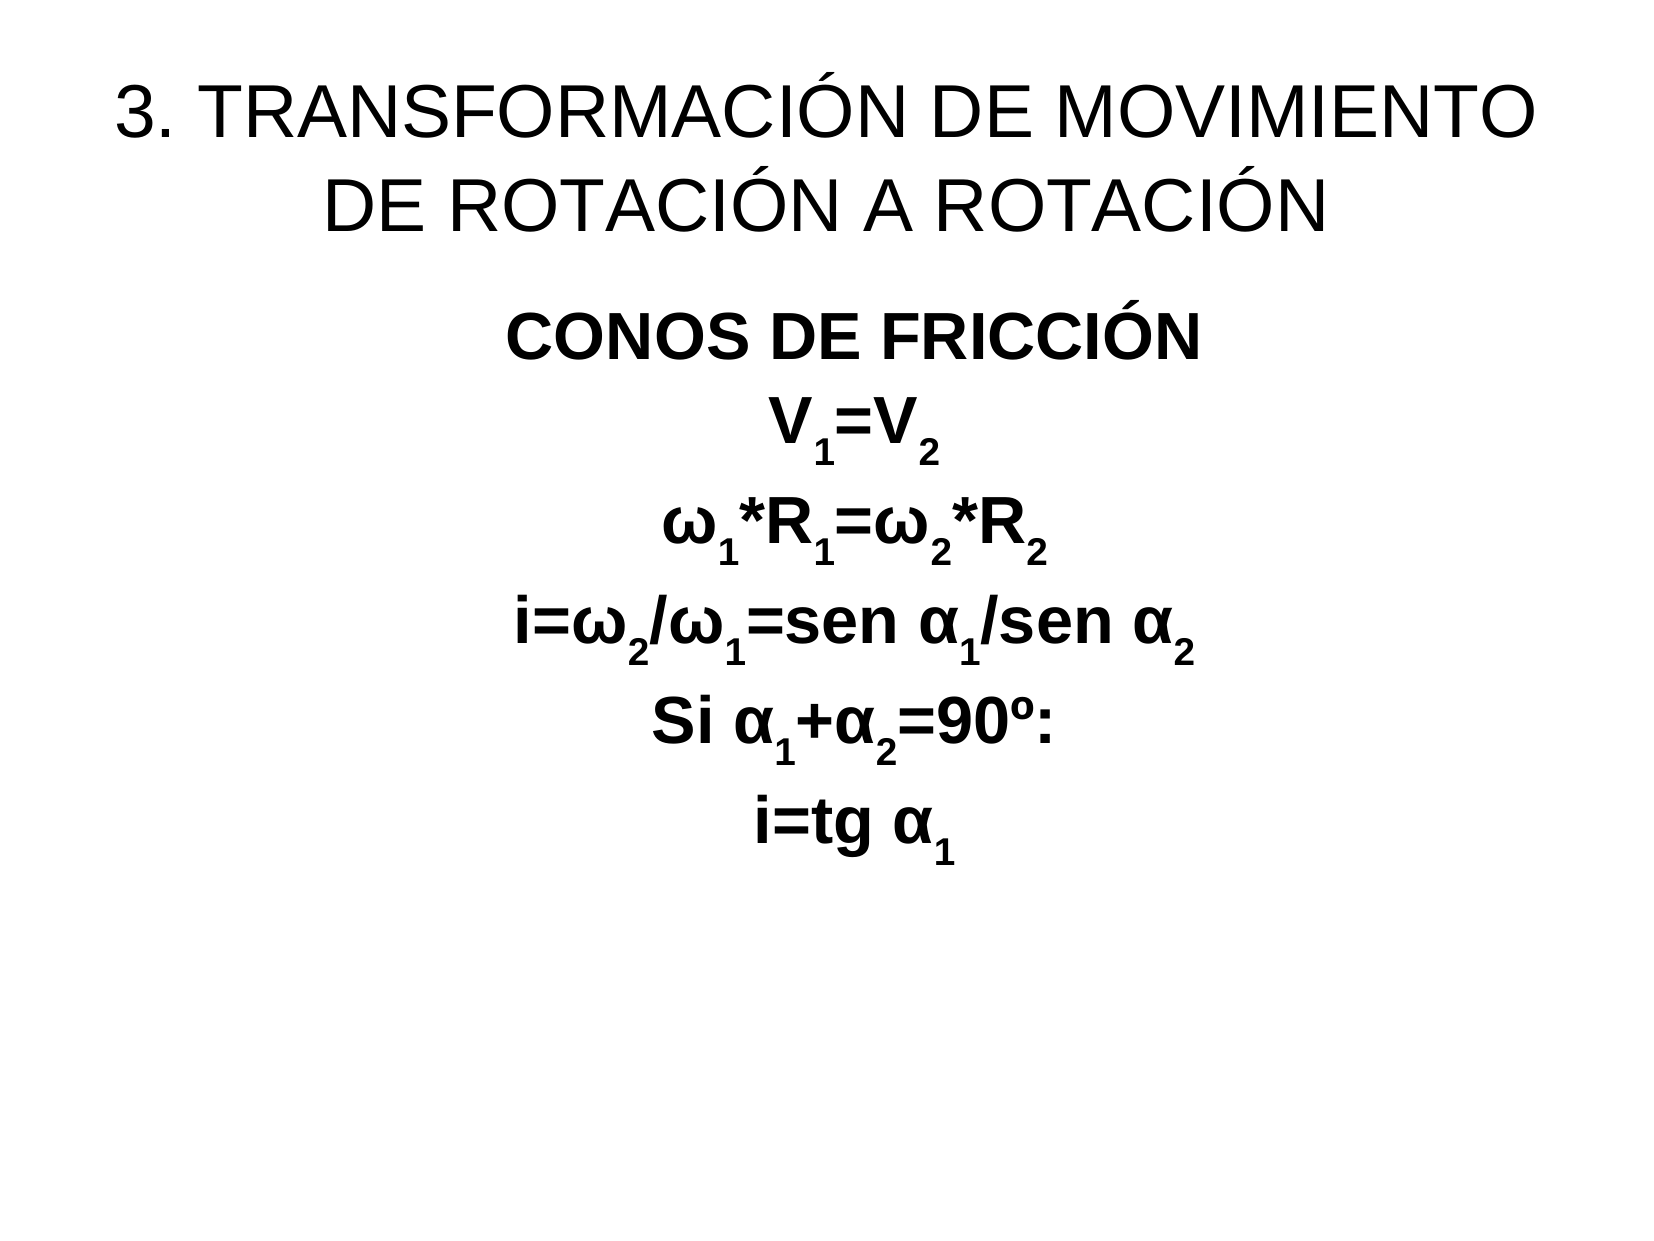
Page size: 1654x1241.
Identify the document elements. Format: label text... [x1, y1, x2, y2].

title 3. TRANSFORMACIÓN DE MOVIMIENTO DE ROTACIÓN A ROTACIÓN [82, 38, 1571, 268]
subtitle CONOS DE FRICCIÓN V1=V2 ω1*R1=ω2*R2 i=ω2/ω1=sen α1/sen α2 Si α1+α2=90º: i=tg α1 [82, 289, 1571, 1123]
